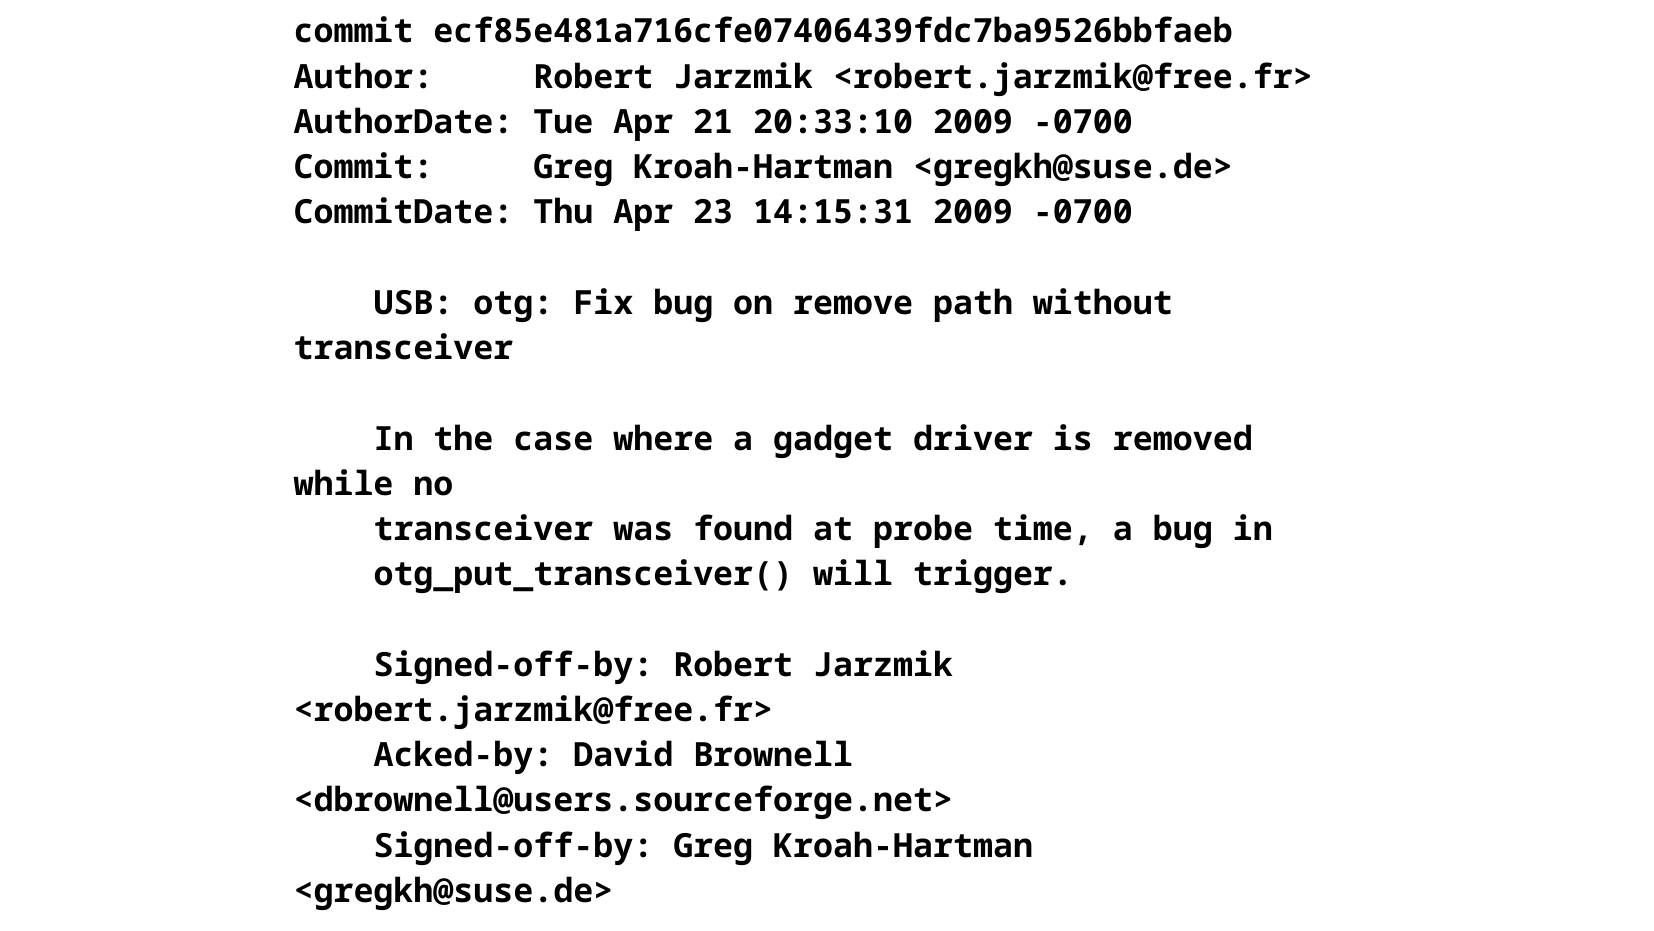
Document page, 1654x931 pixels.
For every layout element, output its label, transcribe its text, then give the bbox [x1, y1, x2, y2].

text_box commit ecf85e481a716cfe07406439fdc7ba9526bbfaeb Author: Robert Jarzmik <robert.jarzmik@free.fr> AuthorDate: Tue Apr 21 20:33:10 2009 -0700 Commit: Greg Kroah-Hartman <gregkh@suse.de> CommitDate: Thu Apr 23 14:15:31 2009 -0700 USB: otg: Fix bug on remove path without transceiver In the case where a gadget driver is removed while no transceiver was found at probe time, a bug in otg_put_transceiver() will trigger. Signed-off-by: Robert Jarzmik <robert.jarzmik@free.fr> Acked-by: David Brownell <dbrownell@users.sourceforge.net> Signed-off-by: Greg Kroah-Hartman <gregkh@suse.de> --- a/drivers/usb/otg/otg.c +++ b/drivers/usb/otg/otg.c @@ -43,7 +43,8 @@ EXPORT_SYMBOL(otg_get_transceiver); void otg_put_transceiver(struct otg_transceiver *x) { - put_device(x->dev); + if (x) + put_device(x->dev); } [278, 0, 1375, 909]
